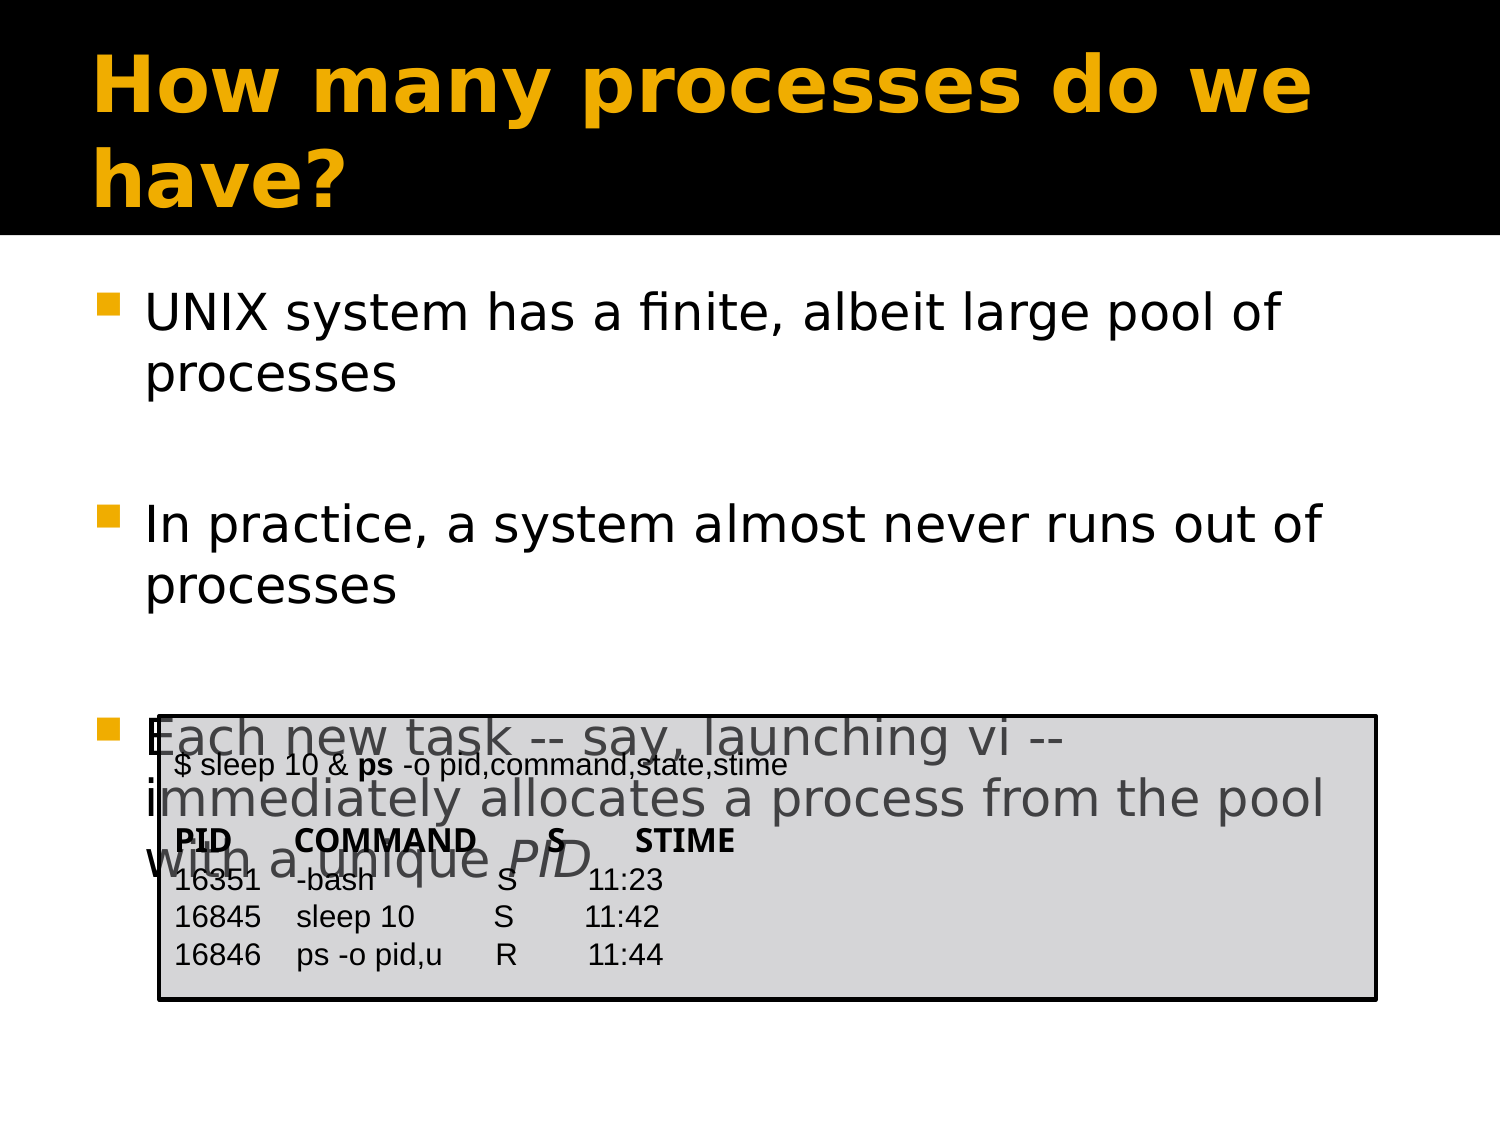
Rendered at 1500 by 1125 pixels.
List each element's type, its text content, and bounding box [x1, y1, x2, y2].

title How many processes do we have? [75, 25, 1425, 231]
text_box $ sleep 10 & ps -o pid,command,state,stime PID COMMAND S STIME 16351 -bash S 11:23 16845 sleep 10 S 11:42 16846 ps -o pid,u R 11:44 [159, 716, 1376, 1000]
list UNIX system has a finite, albeit large pool of processes In practice, a system almost never runs out of processes Each new task -- say, launching vi -- immediately allocates a process from the pool with a unique PID [64, 264, 1415, 1024]
